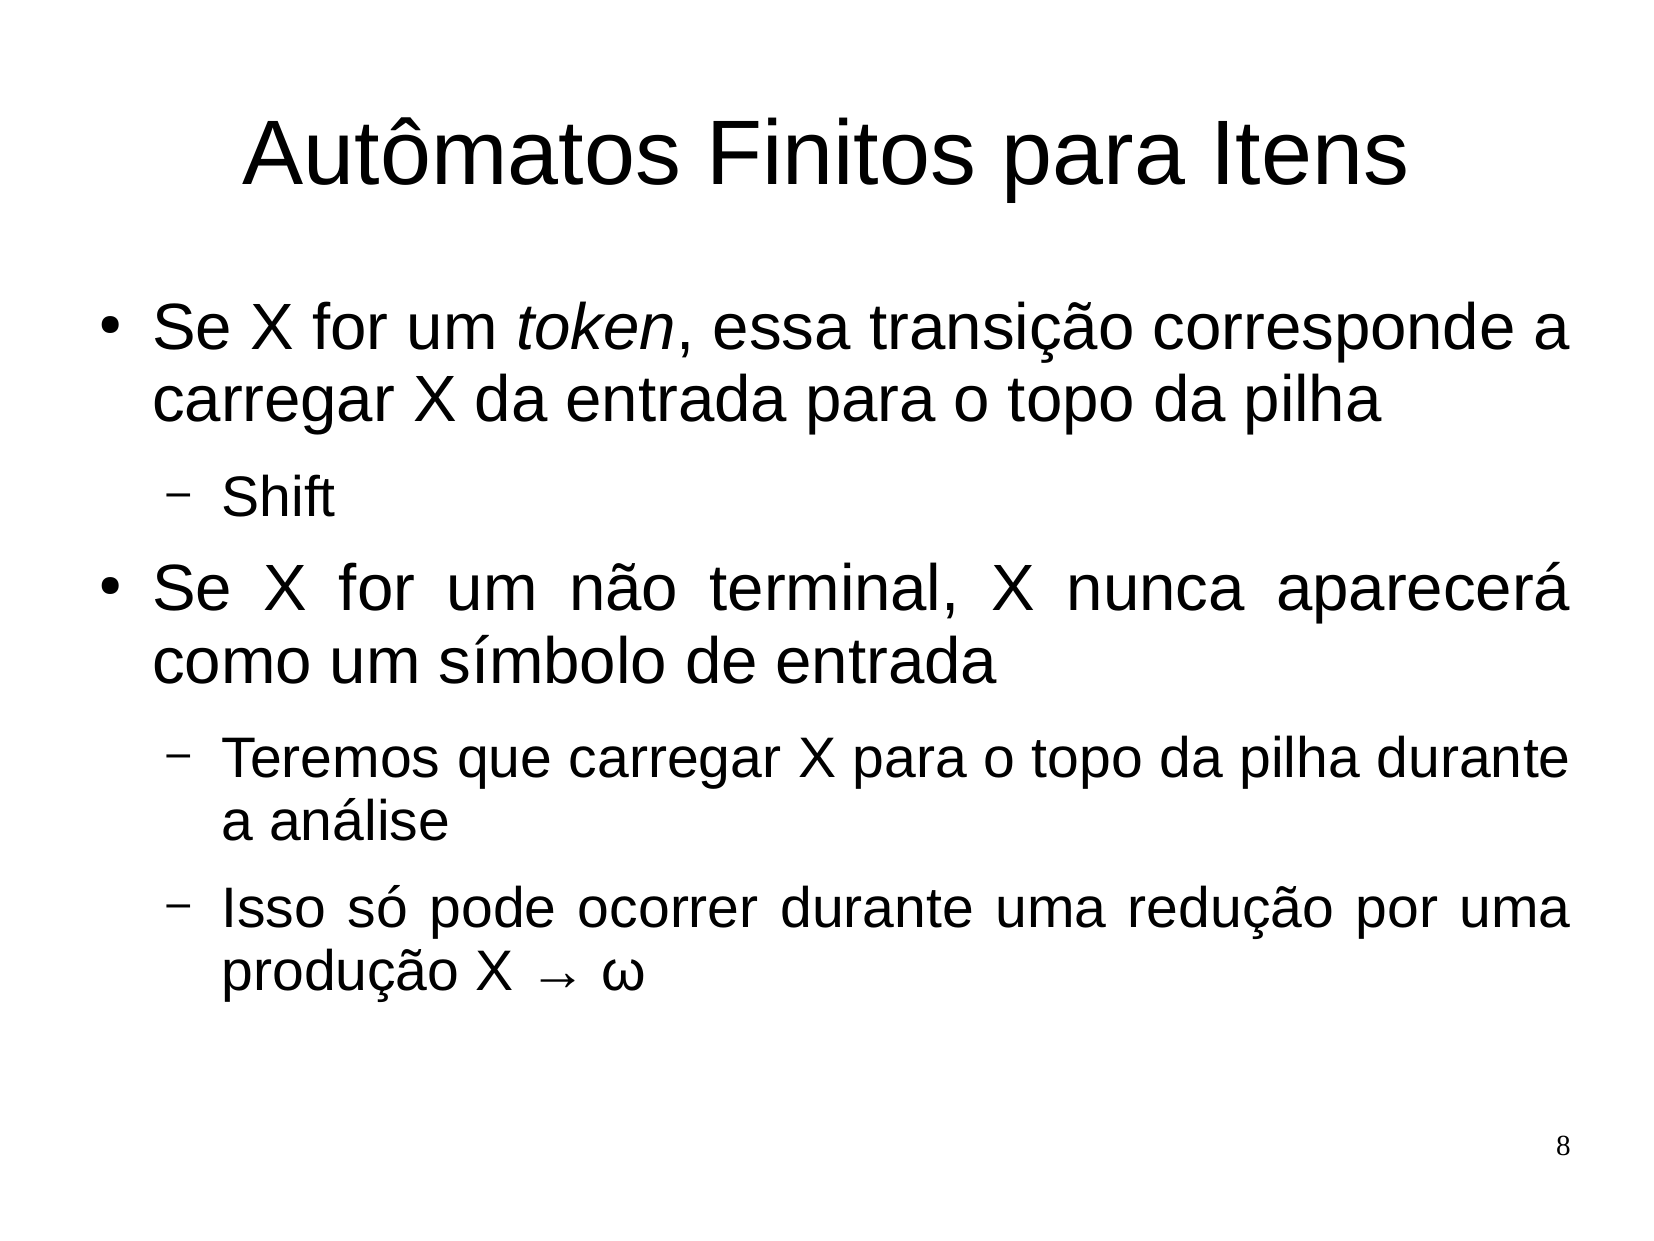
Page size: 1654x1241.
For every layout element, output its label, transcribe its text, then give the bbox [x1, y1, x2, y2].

list Se X for um token, essa transição corresponde a carregar X da entrada para o topo da pilha Shift Se X for um não terminal, X nunca aparecerá como um símbolo de entrada Teremos que carregar X para o topo da pilha durante a análise Isso só pode ocorrer durante uma redução por uma produção X → ω [82, 290, 1571, 1010]
title Autômatos Finitos para Itens [82, 49, 1571, 257]
